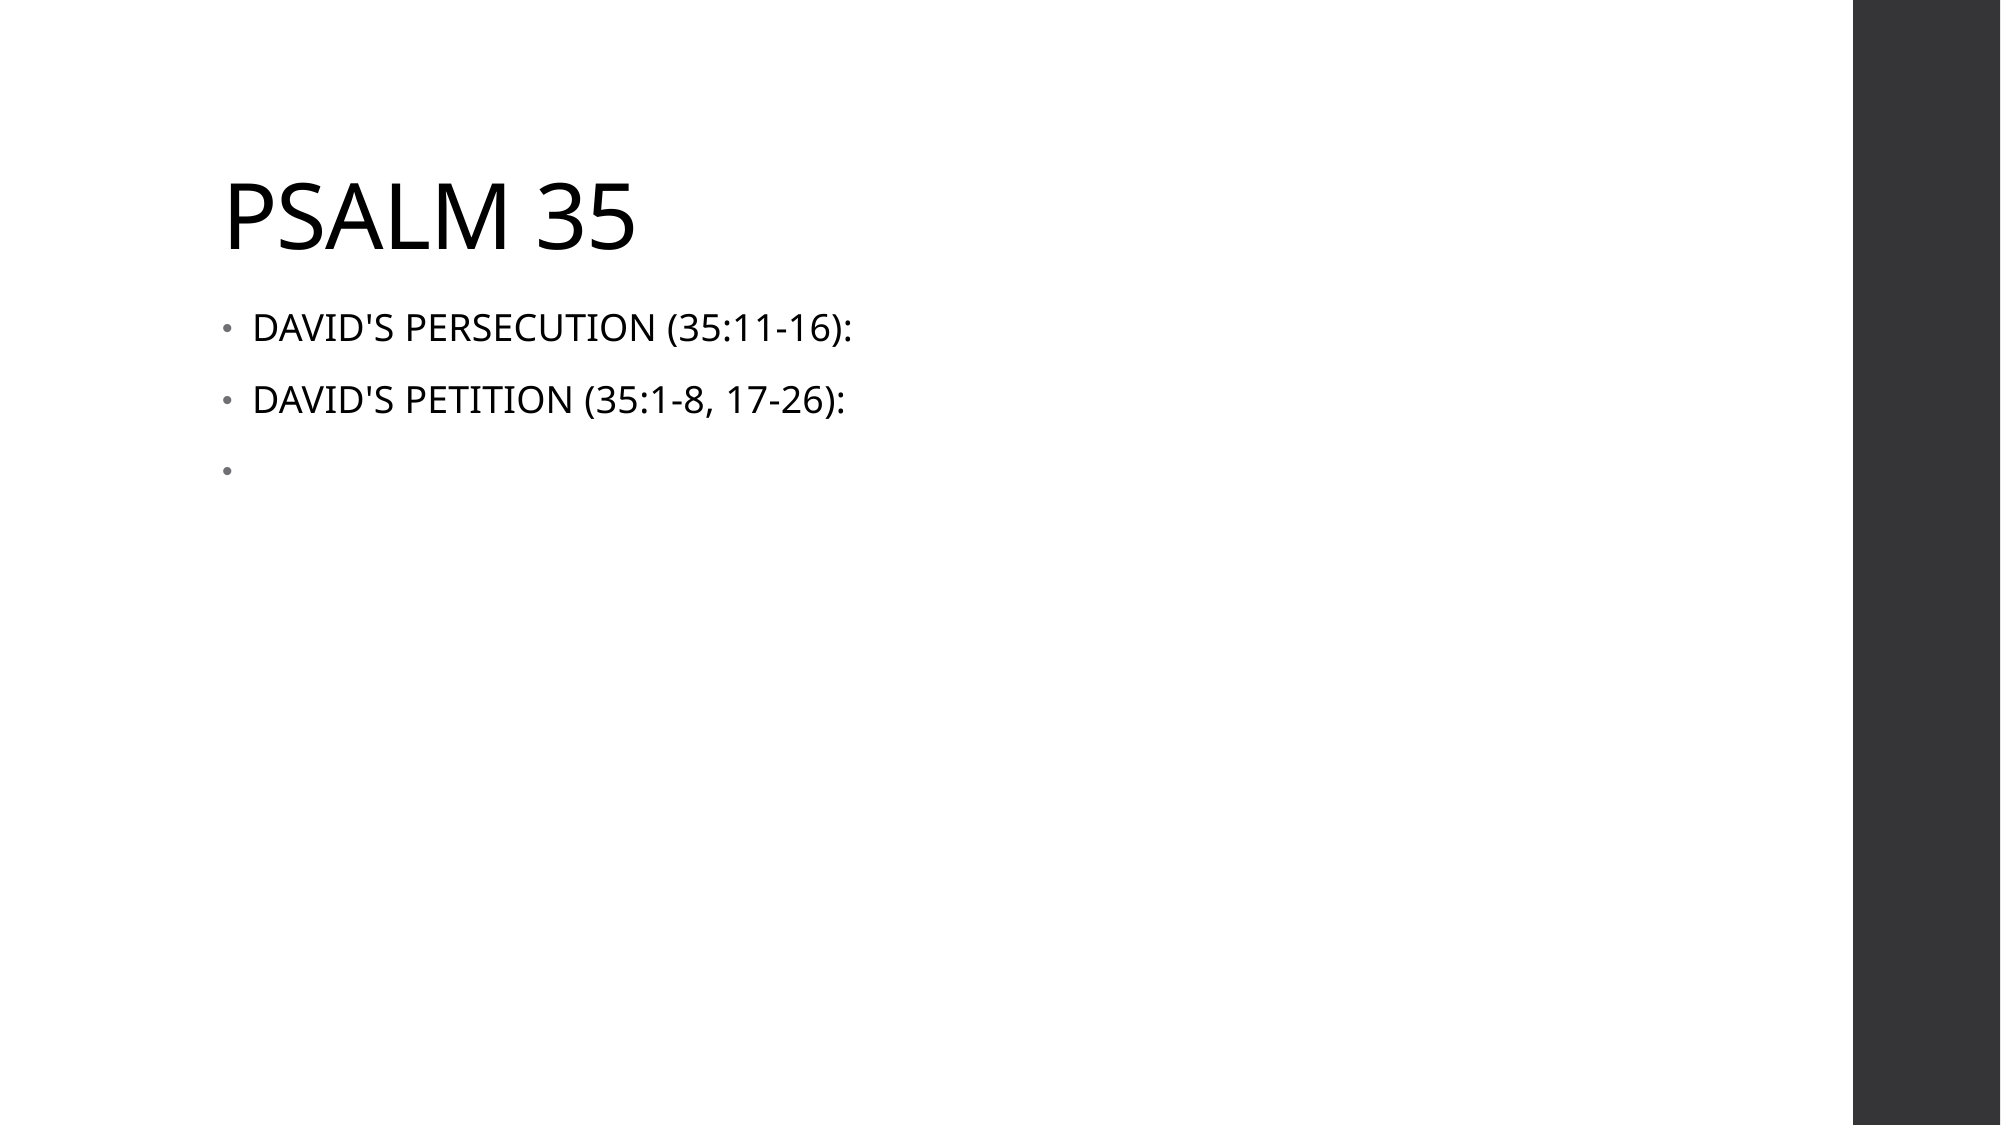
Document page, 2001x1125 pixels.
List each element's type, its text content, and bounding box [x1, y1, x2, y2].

title PSALM 35 [206, 60, 1797, 278]
list DAVID'S PERSECUTION (35:11-16): DAVID'S PETITION (35:1-8, 17-26): [206, 299, 1617, 1014]
